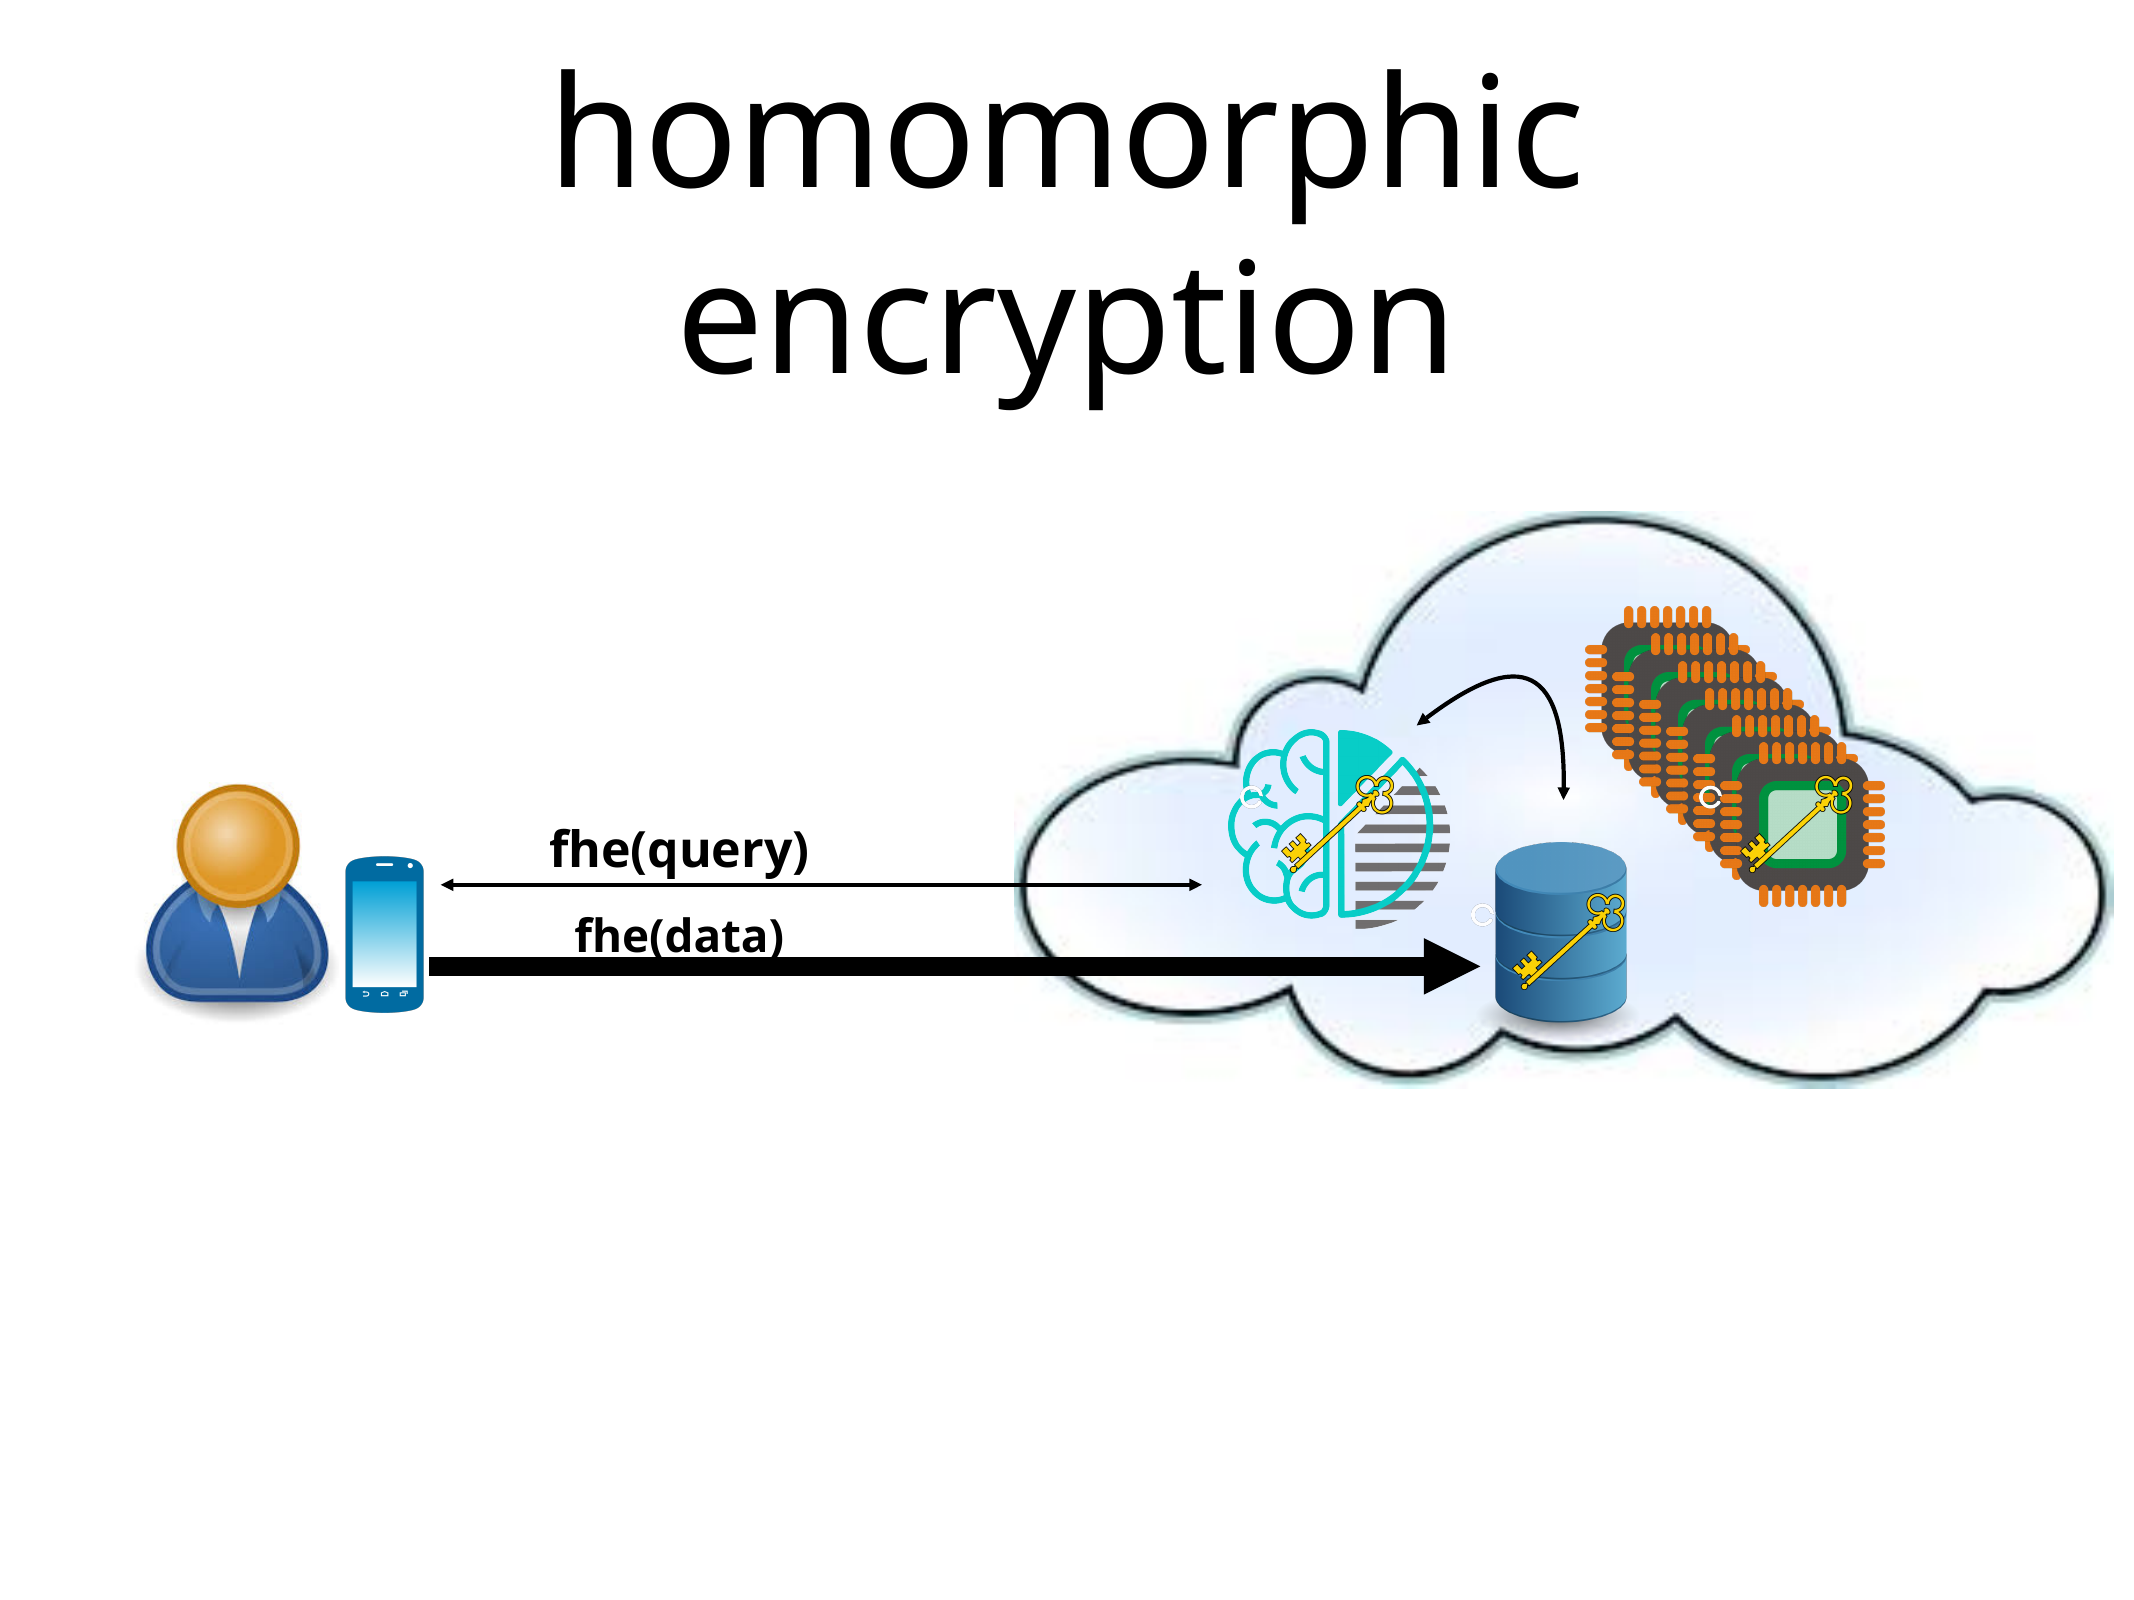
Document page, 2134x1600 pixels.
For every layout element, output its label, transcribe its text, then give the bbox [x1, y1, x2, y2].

picture [107, 773, 467, 1035]
picture [1014, 511, 2114, 1089]
title homomorphic encryption [156, 41, 1978, 396]
text_box fhe(query) [540, 809, 819, 887]
text_box fhe(data) [565, 898, 793, 971]
